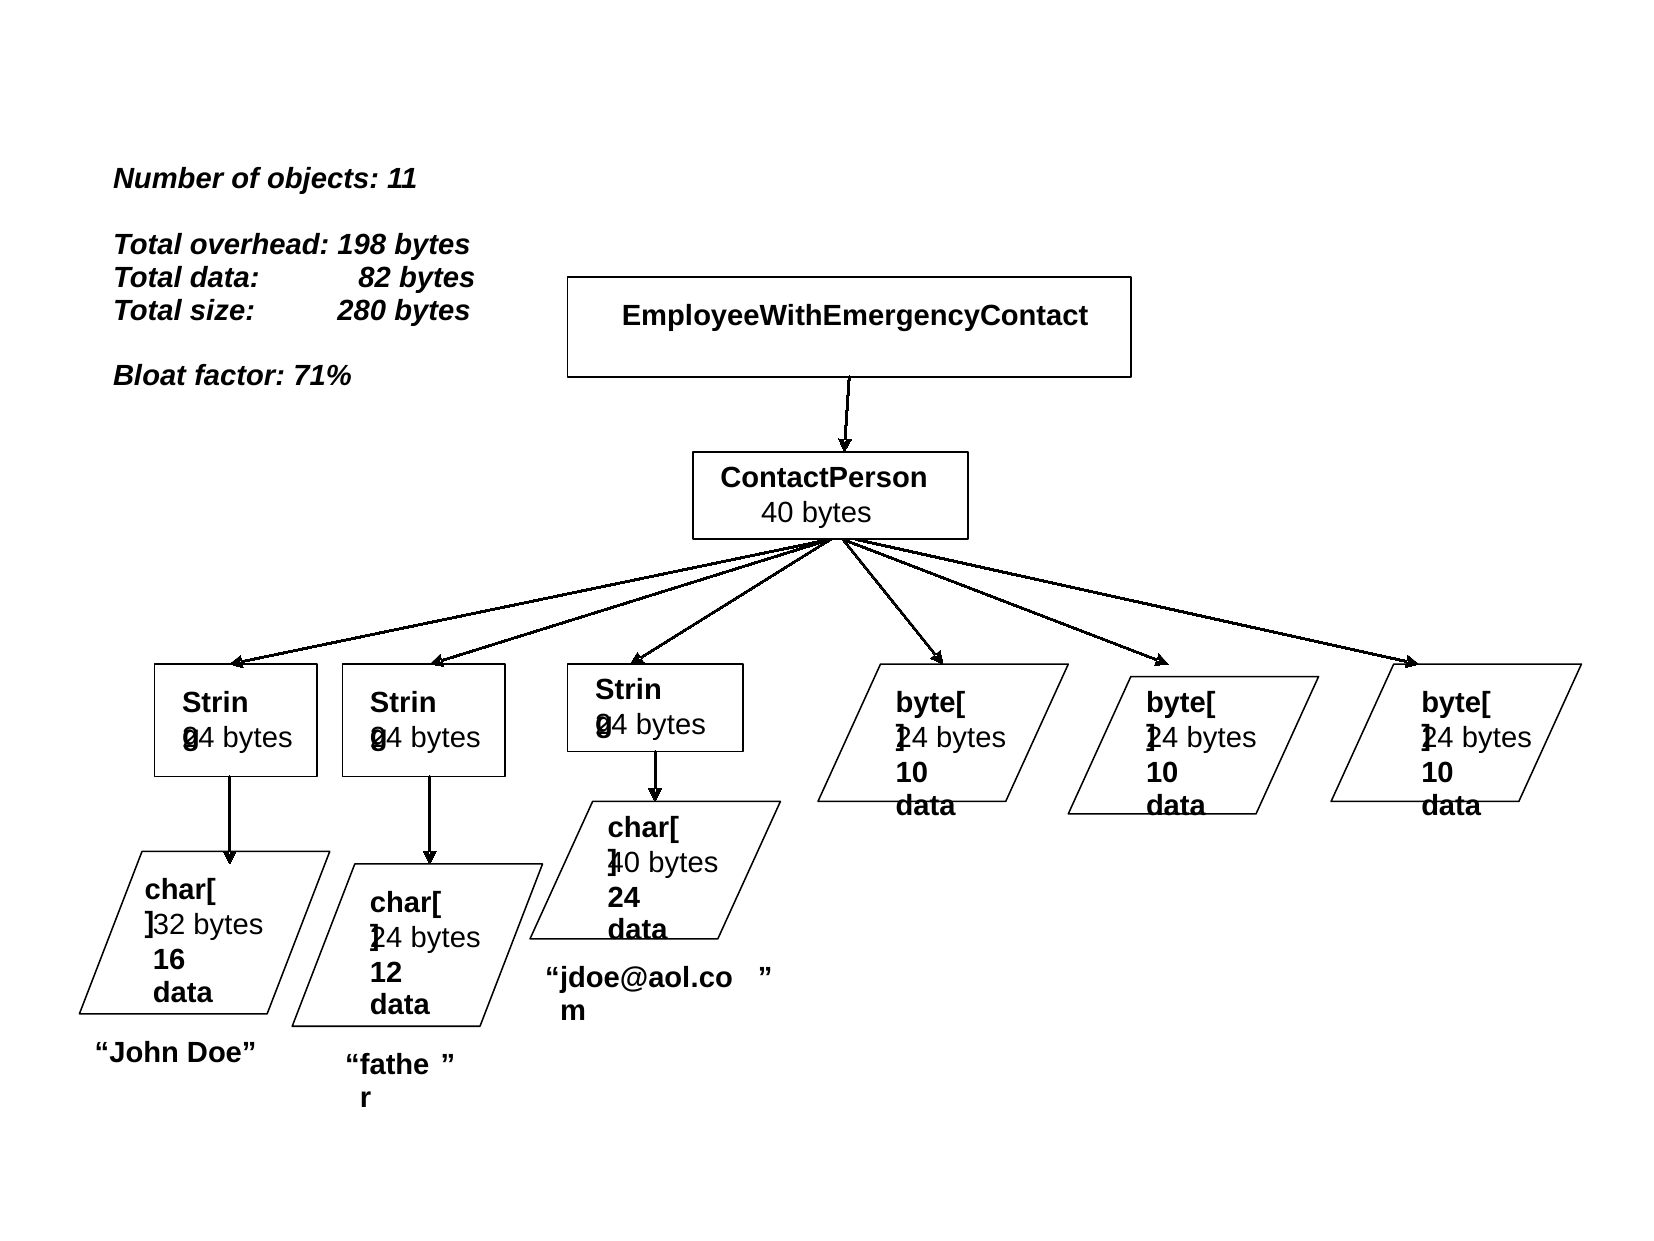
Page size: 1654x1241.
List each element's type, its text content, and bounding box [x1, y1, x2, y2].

text_box [224, 853, 236, 864]
text_box 40 bytes [607, 845, 719, 879]
text_box 24 bytes [369, 720, 481, 754]
text_box String [595, 673, 680, 707]
text_box ” [241, 1035, 257, 1069]
text_box 10 data [1421, 755, 1522, 789]
text_box 40 bytes [760, 495, 873, 529]
text_box String [182, 685, 267, 719]
text_box char[] [369, 885, 452, 919]
text_box char[] [607, 810, 689, 844]
text_box 24 data [607, 880, 709, 914]
text_box “ [545, 960, 559, 994]
text_box byte[] [1145, 685, 1226, 719]
text_box String [369, 685, 455, 719]
text_box 24 bytes [1145, 720, 1257, 754]
text_box EmployeeWithEmergencyContact [621, 298, 1090, 332]
text_box jdoe@aol.com [559, 960, 757, 994]
text_box ContactPerson [720, 461, 929, 494]
text_box 24 bytes [182, 720, 294, 754]
text_box [854, 538, 1418, 663]
text_box char[] [144, 873, 226, 906]
text_box 24 bytes [1421, 720, 1533, 754]
text_box Number of objects: 11 Total overhead: 198 bytes Total data: 82 bytes Total size: 280 bytes Bloat factor: 71% [113, 162, 563, 451]
text_box “ [344, 1048, 359, 1081]
text_box 10 data [895, 755, 997, 789]
text_box [229, 538, 832, 668]
text_box 24 bytes [369, 920, 481, 954]
text_box 24 bytes [595, 708, 707, 741]
text_box 24 bytes [895, 720, 1007, 754]
text_box 12 data [369, 955, 471, 989]
text_box byte[] [1421, 685, 1501, 719]
text_box “ [94, 1035, 109, 1069]
text_box 10 data [1145, 755, 1247, 789]
text_box ” [440, 1048, 456, 1081]
text_box [423, 775, 437, 863]
text_box [838, 375, 852, 452]
text_box father [359, 1048, 440, 1081]
text_box 32 bytes [152, 908, 264, 941]
text_box ” [757, 960, 773, 994]
text_box [648, 750, 662, 800]
text_box [842, 538, 1169, 666]
text_box John Doe [109, 1035, 241, 1069]
text_box 16 data [152, 942, 254, 976]
text_box byte[] [895, 685, 976, 719]
